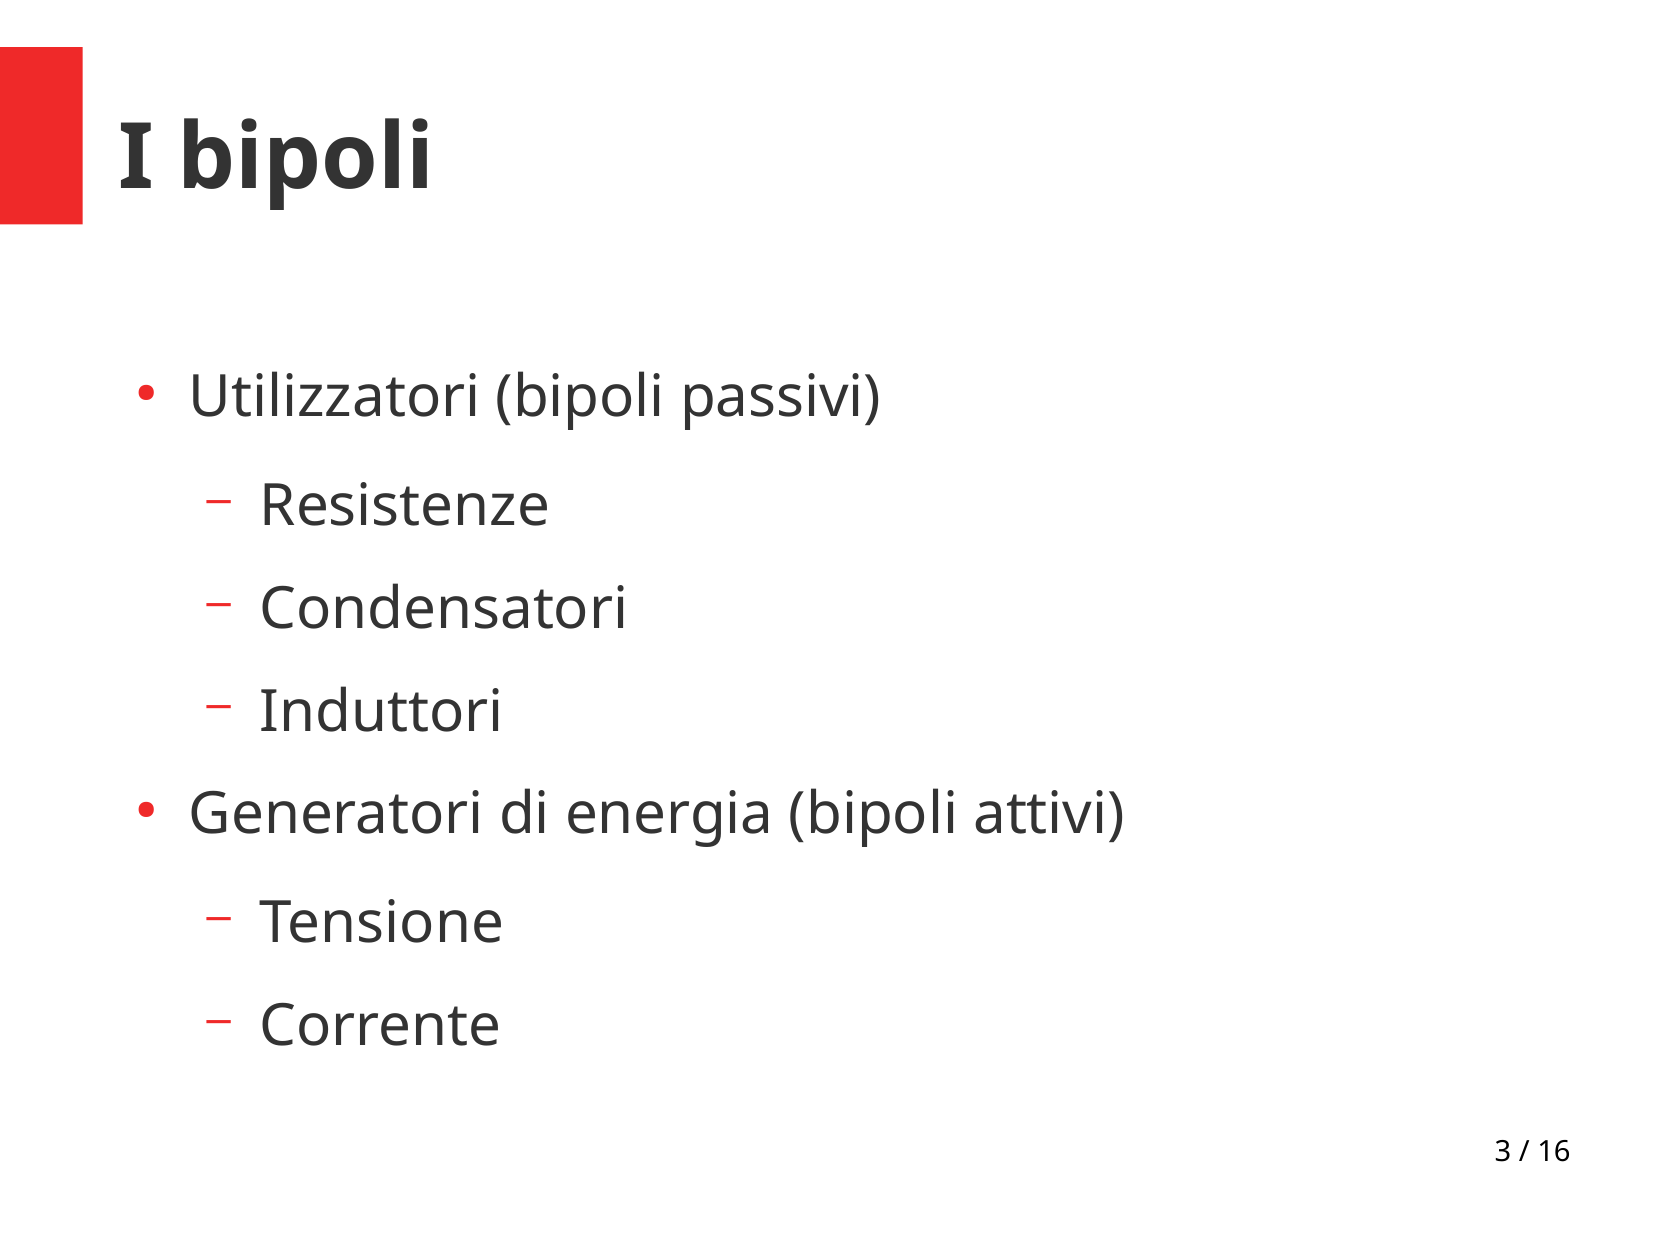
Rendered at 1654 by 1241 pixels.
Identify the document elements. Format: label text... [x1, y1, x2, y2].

title I bipoli [118, 49, 1571, 257]
list Utilizzatori (bipoli passivi) Resistenze Condensatori Induttori Generatori di energia (bipoli attivi) Tensione Corrente [118, 354, 1536, 1074]
